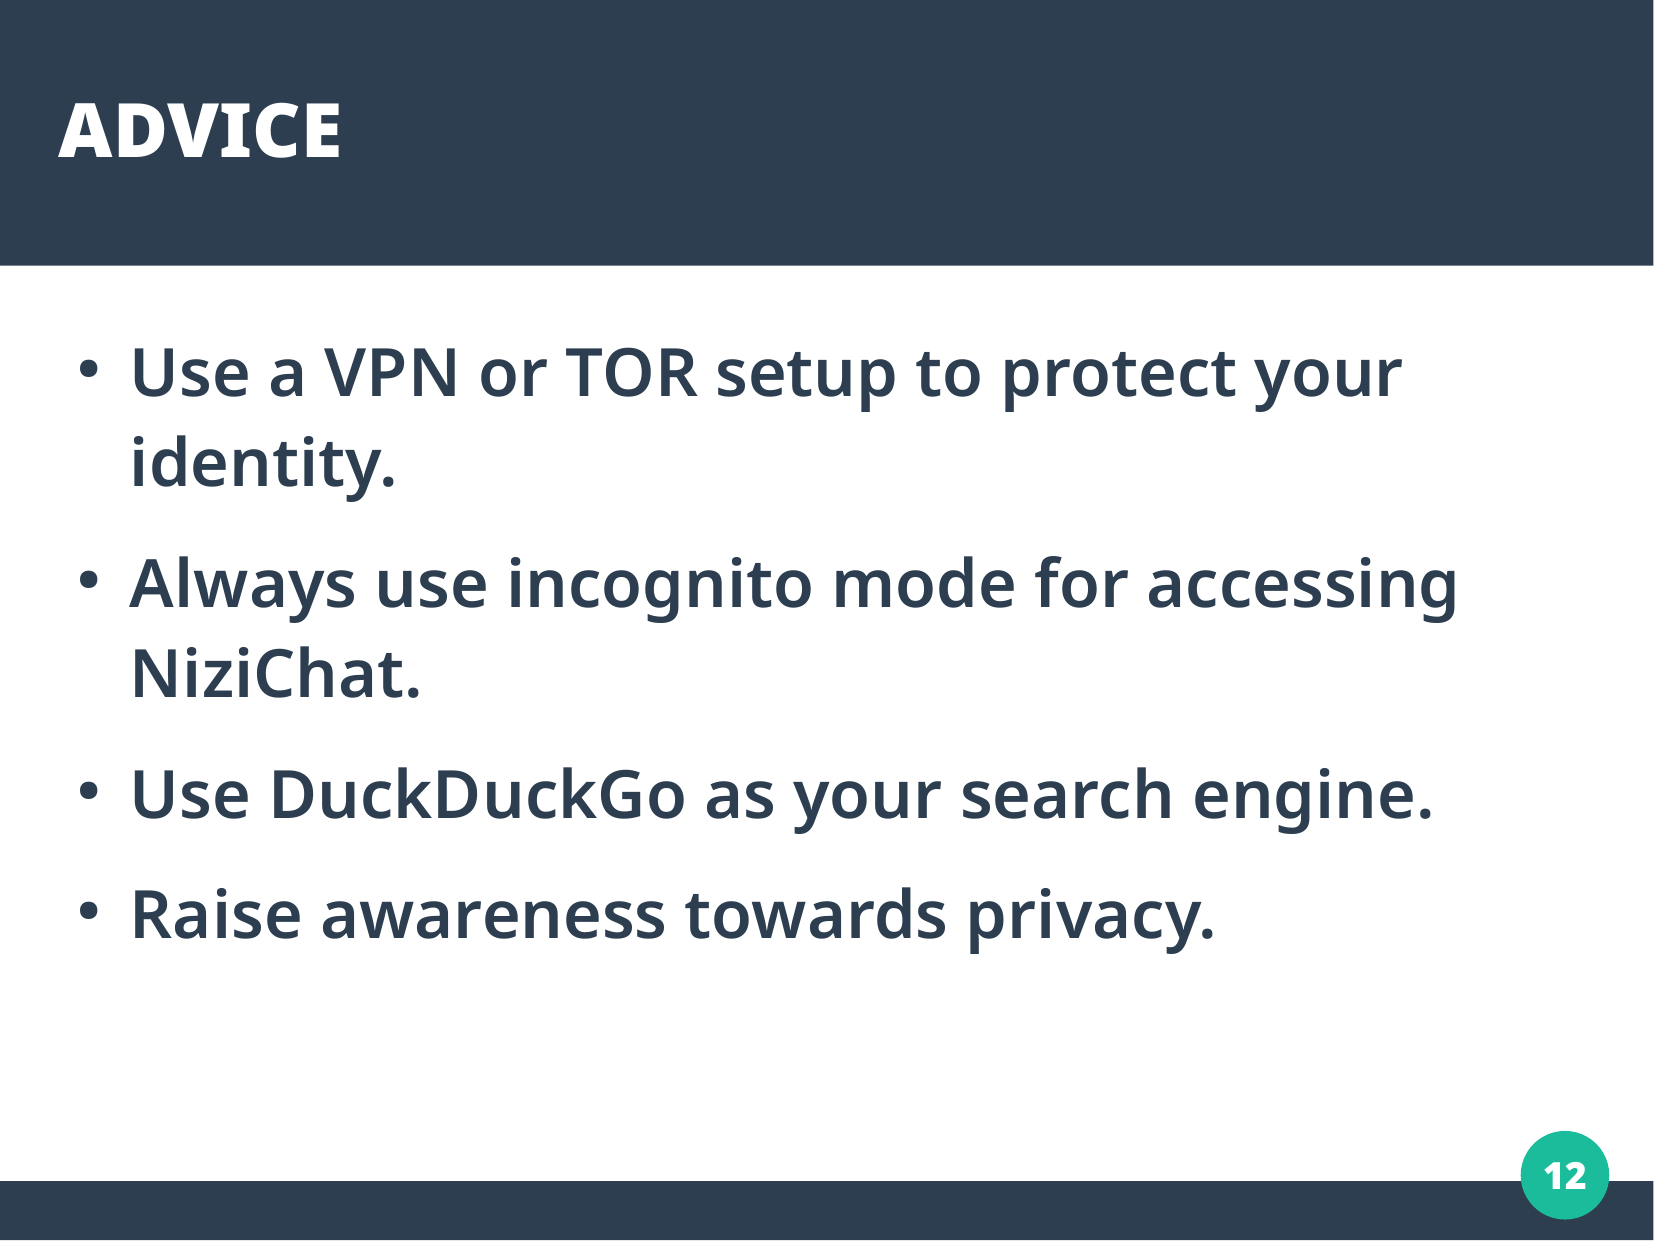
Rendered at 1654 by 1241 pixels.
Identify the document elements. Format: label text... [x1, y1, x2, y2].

title ADVICE [59, 56, 1595, 200]
list Use a VPN or TOR setup to protect your identity. Always use incognito mode for accessing NiziChat. Use DuckDuckGo as your search engine. Raise awareness towards privacy. [59, 324, 1595, 1152]
